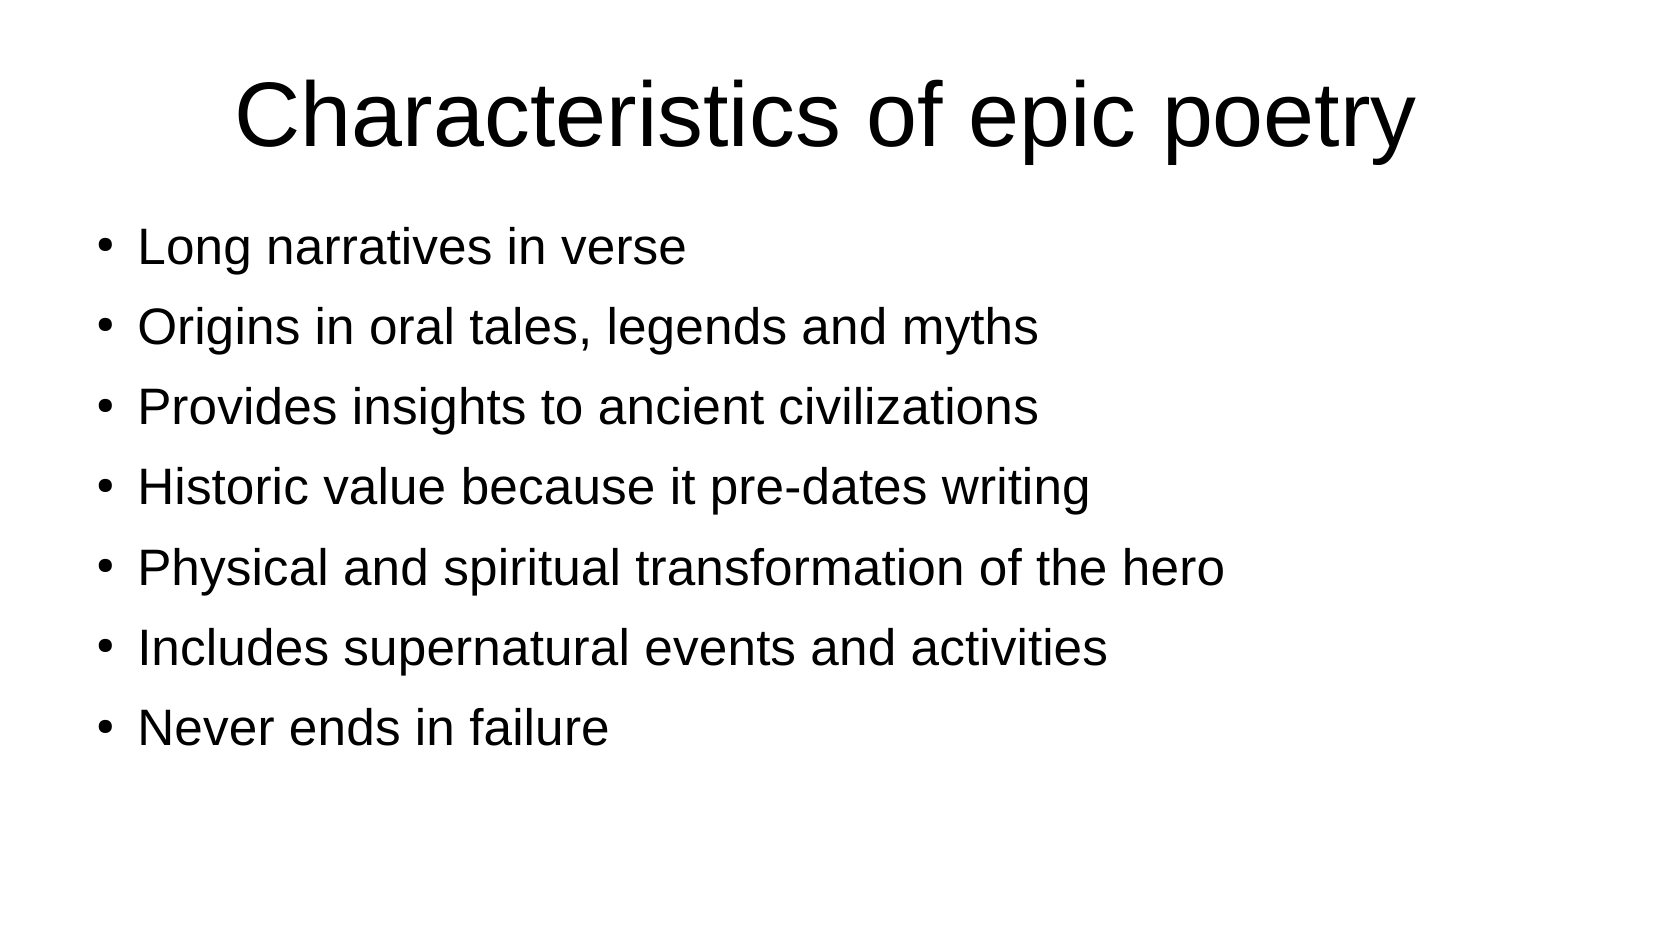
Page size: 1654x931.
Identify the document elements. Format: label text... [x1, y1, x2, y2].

list Long narratives in verse Origins in oral tales, legends and myths Provides insights to ancient civilizations Historic value because it pre-dates writing Physical and spiritual transformation of the hero Includes supernatural events and activities Never ends in failure [82, 217, 1571, 758]
title Characteristics of epic poetry [82, 37, 1571, 193]
